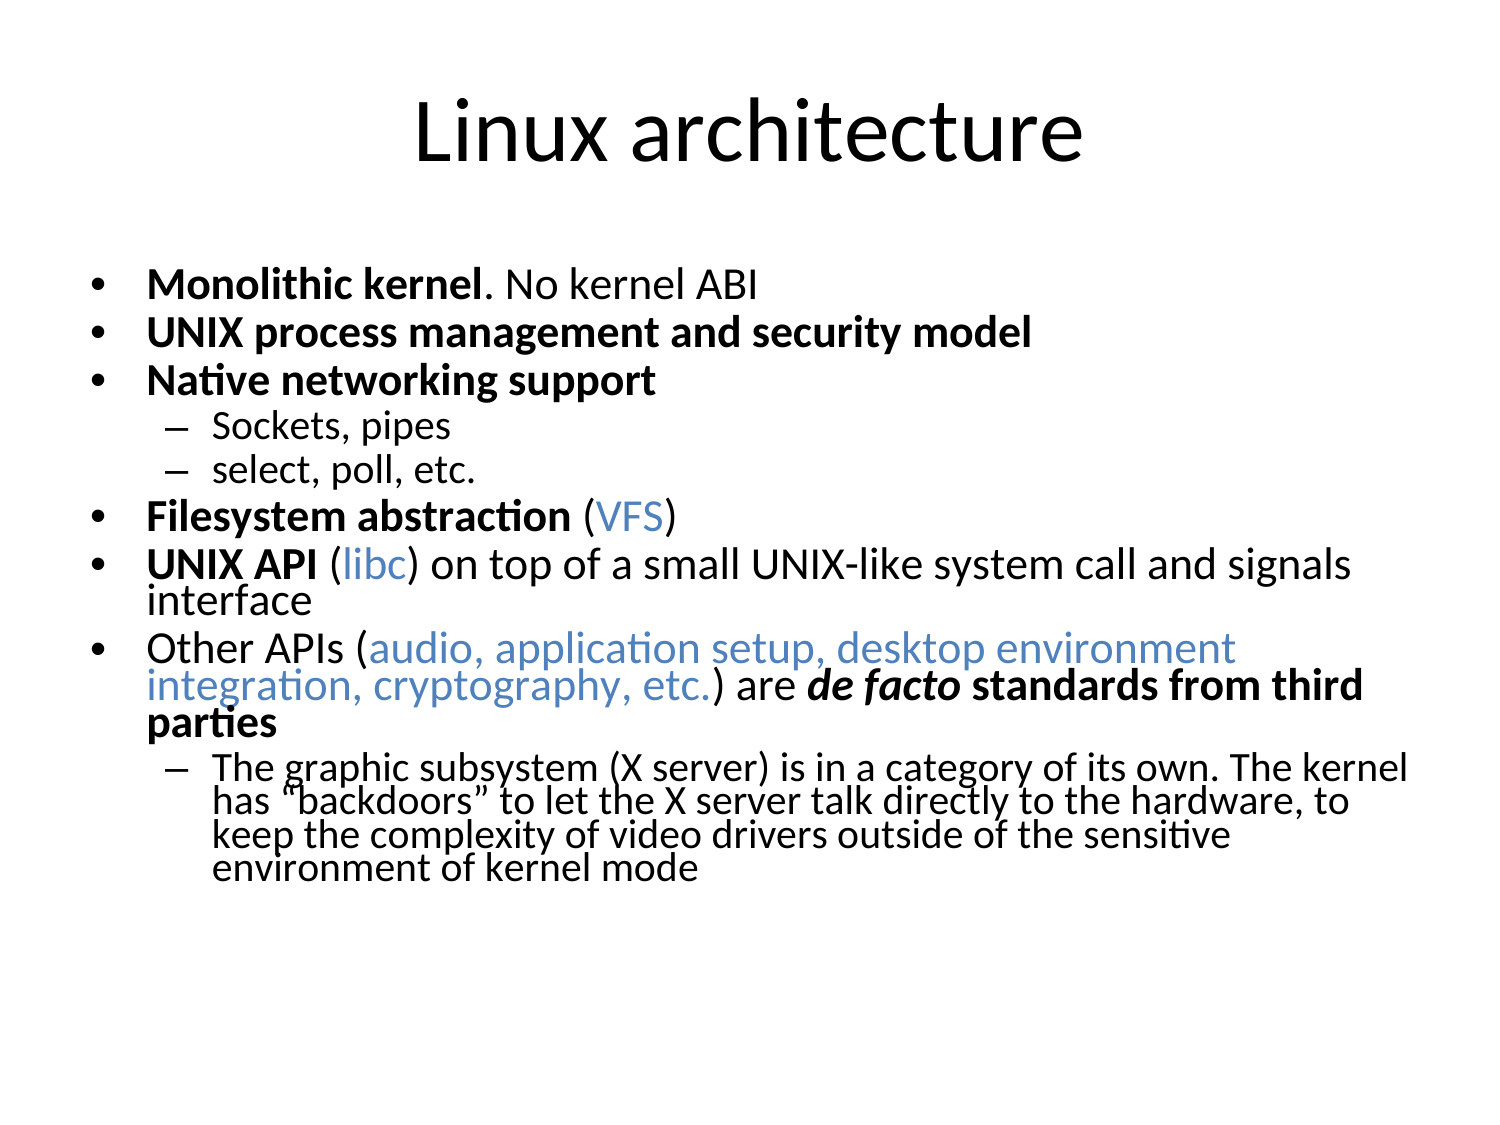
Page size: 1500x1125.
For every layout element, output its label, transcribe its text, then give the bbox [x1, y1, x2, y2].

list Monolithic kernel. No kernel ABI UNIX process management and security model Native networking support Sockets, pipes select, poll, etc. Filesystem abstraction (VFS) UNIX API (libc) on top of a small UNIX-like system call and signals interface Other APIs (audio, application setup, desktop environment integration, cryptography, etc.) are de facto standards from third parties The graphic subsystem (X server) is in a category of its own. The kernel has “backdoors” to let the X server talk directly to the hardware, to keep the complexity of video drivers outside of the sensitive environment of kernel mode [75, 262, 1426, 1006]
title Linux architecture [75, 45, 1426, 233]
